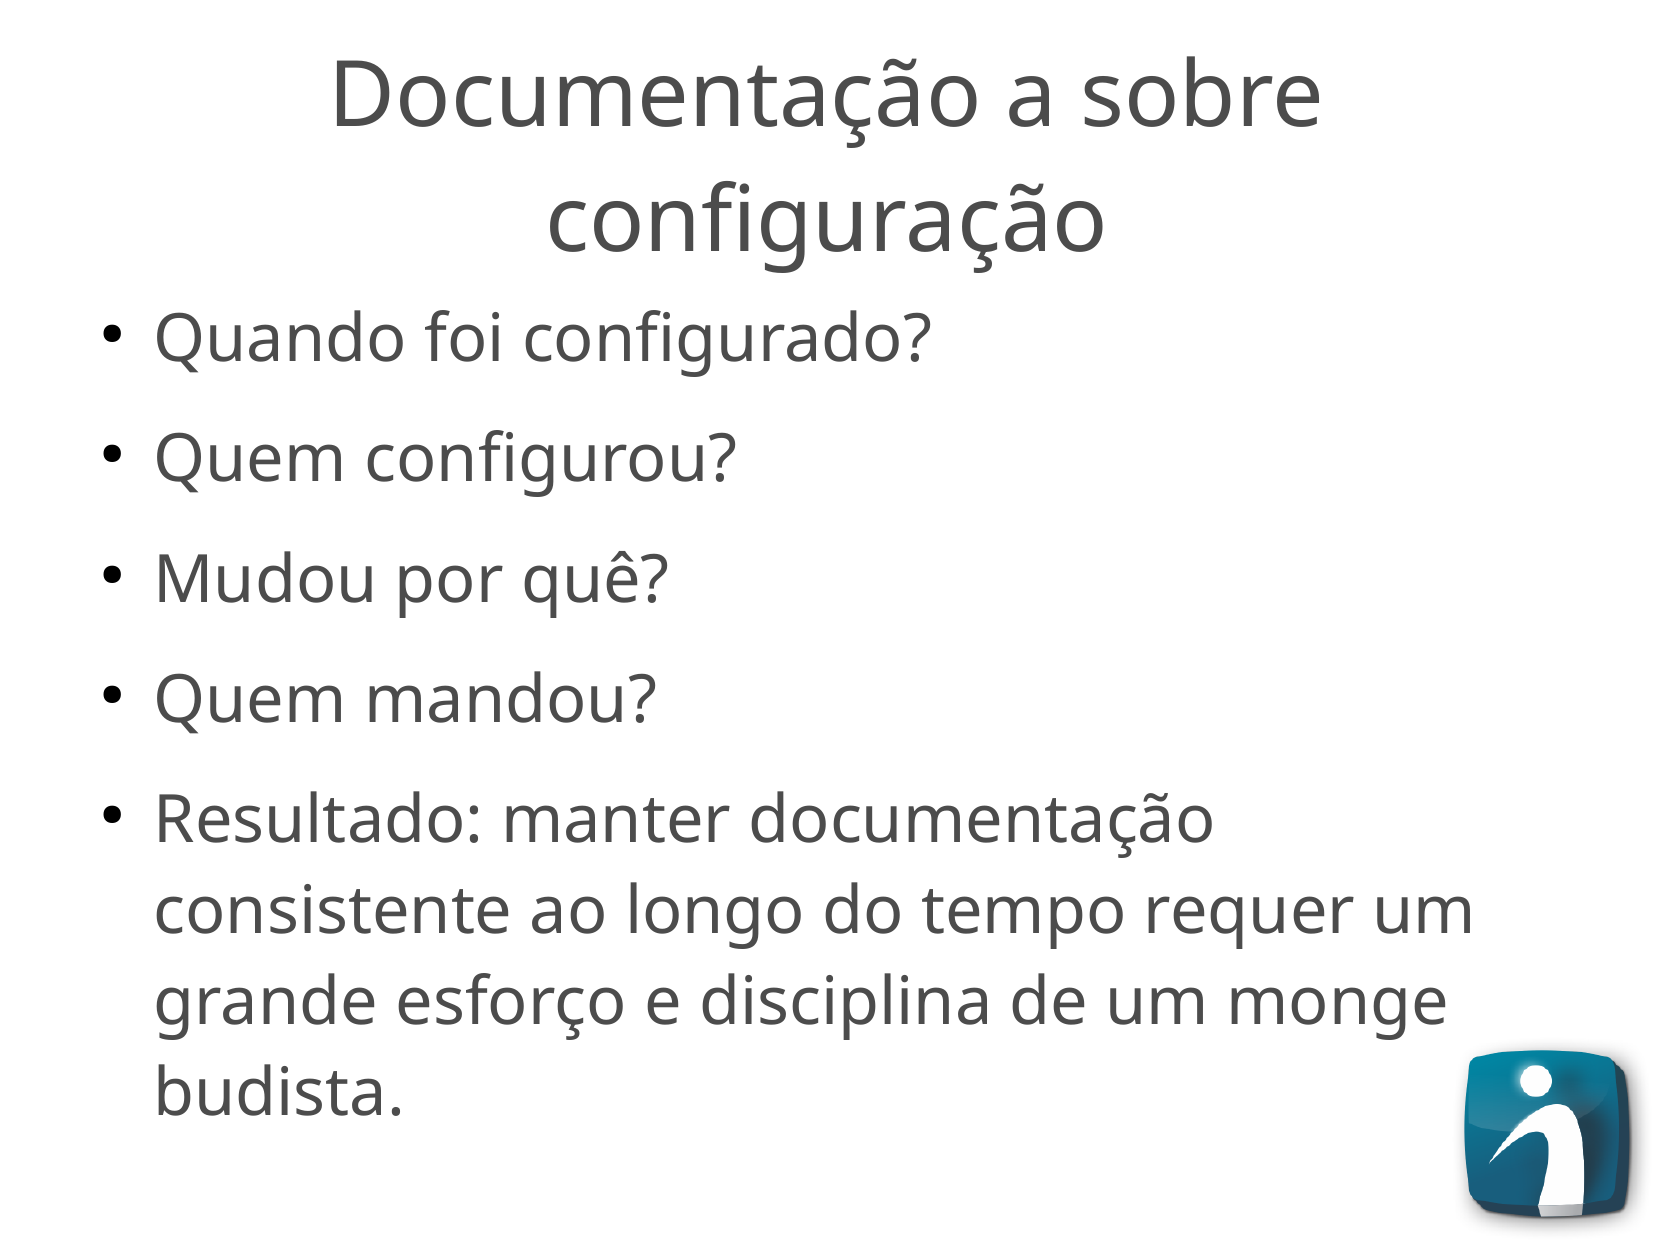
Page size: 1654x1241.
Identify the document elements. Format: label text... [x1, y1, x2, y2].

picture [1447, 1035, 1654, 1241]
list Quando foi configurado? Quem configurou? Mudou por quê? Quem mandou? Resultado: manter documentação consistente ao longo do tempo requer um grande esforço e disciplina de um monge budista. [82, 290, 1571, 1109]
title Documentação a sobre configuração [82, 45, 1571, 261]
